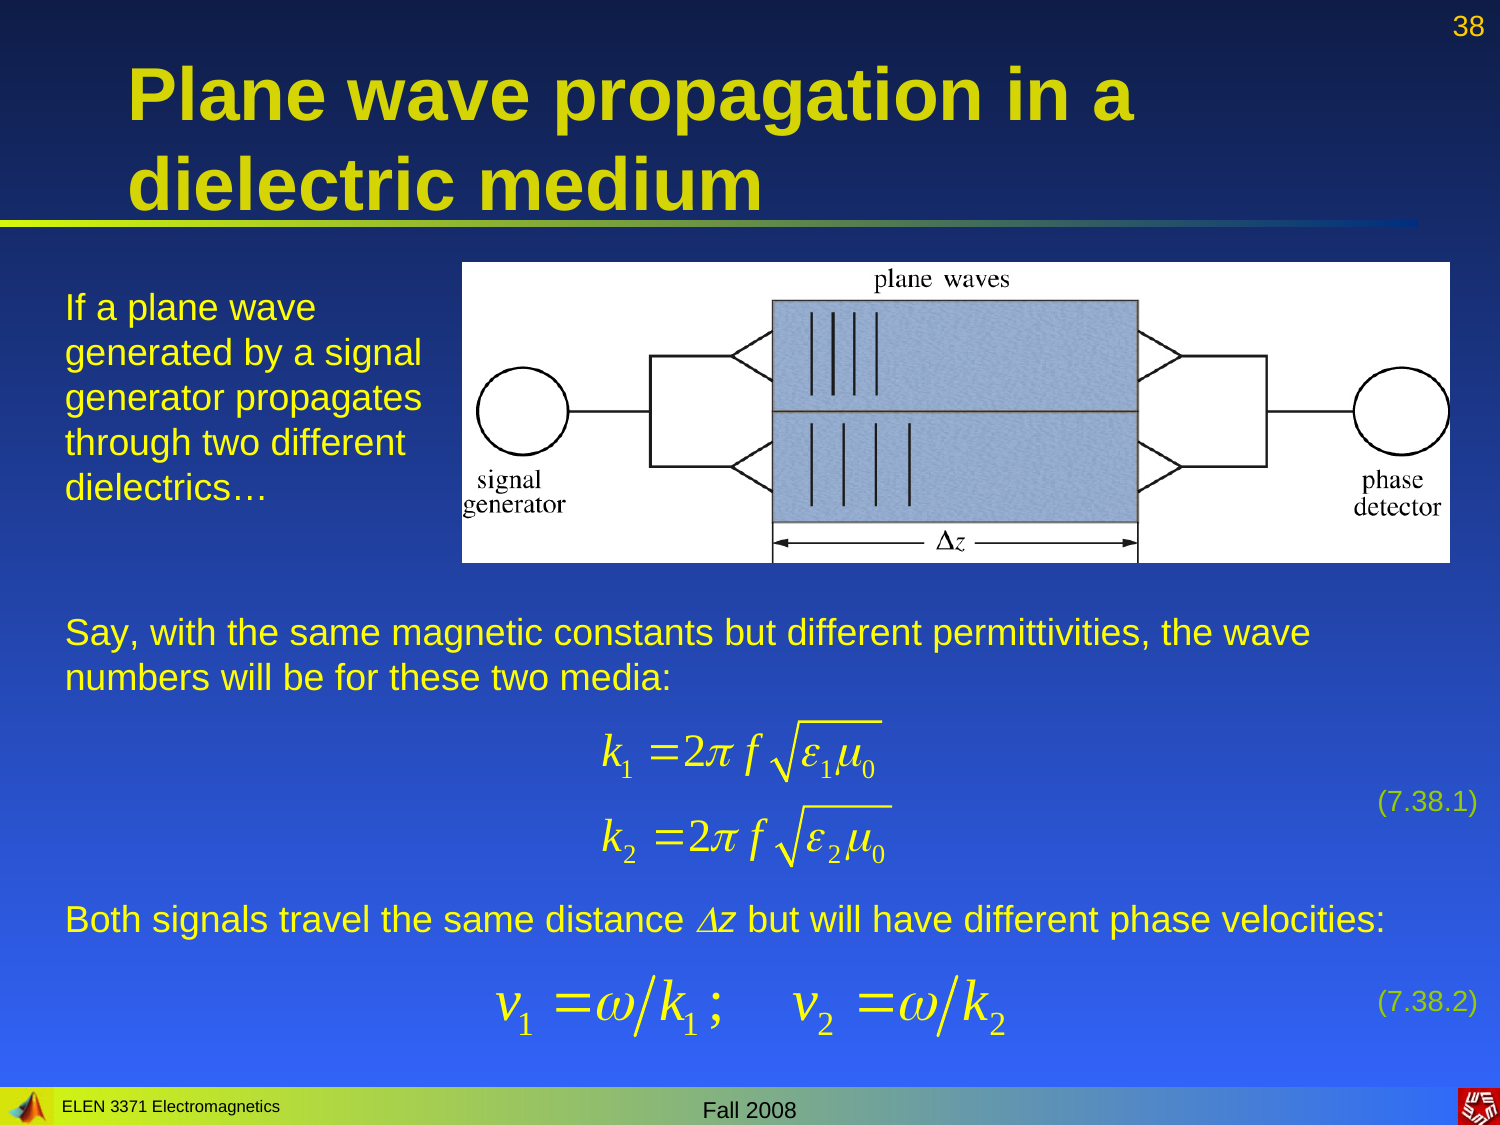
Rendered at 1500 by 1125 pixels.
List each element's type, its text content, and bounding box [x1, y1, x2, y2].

text_box Both signals travel the same distance z but will have different phase velocities: [50, 887, 1451, 948]
chart [594, 712, 901, 876]
text_box If a plane wave generated by a signal generator propagates through two different dielectrics… [49, 274, 438, 516]
picture [1458, 1088, 1500, 1125]
title Plane wave propagation in a dielectric medium [112, 37, 1388, 201]
chart [487, 962, 1023, 1051]
picture [0, 1087, 54, 1125]
text_box (7.38.1) [1362, 774, 1500, 826]
text_box Say, with the same magnetic constants but different permittivities, the wave numbers will be for these two media: [50, 599, 1451, 706]
text_box (7.38.2) [1362, 974, 1500, 1026]
picture [462, 262, 1450, 563]
